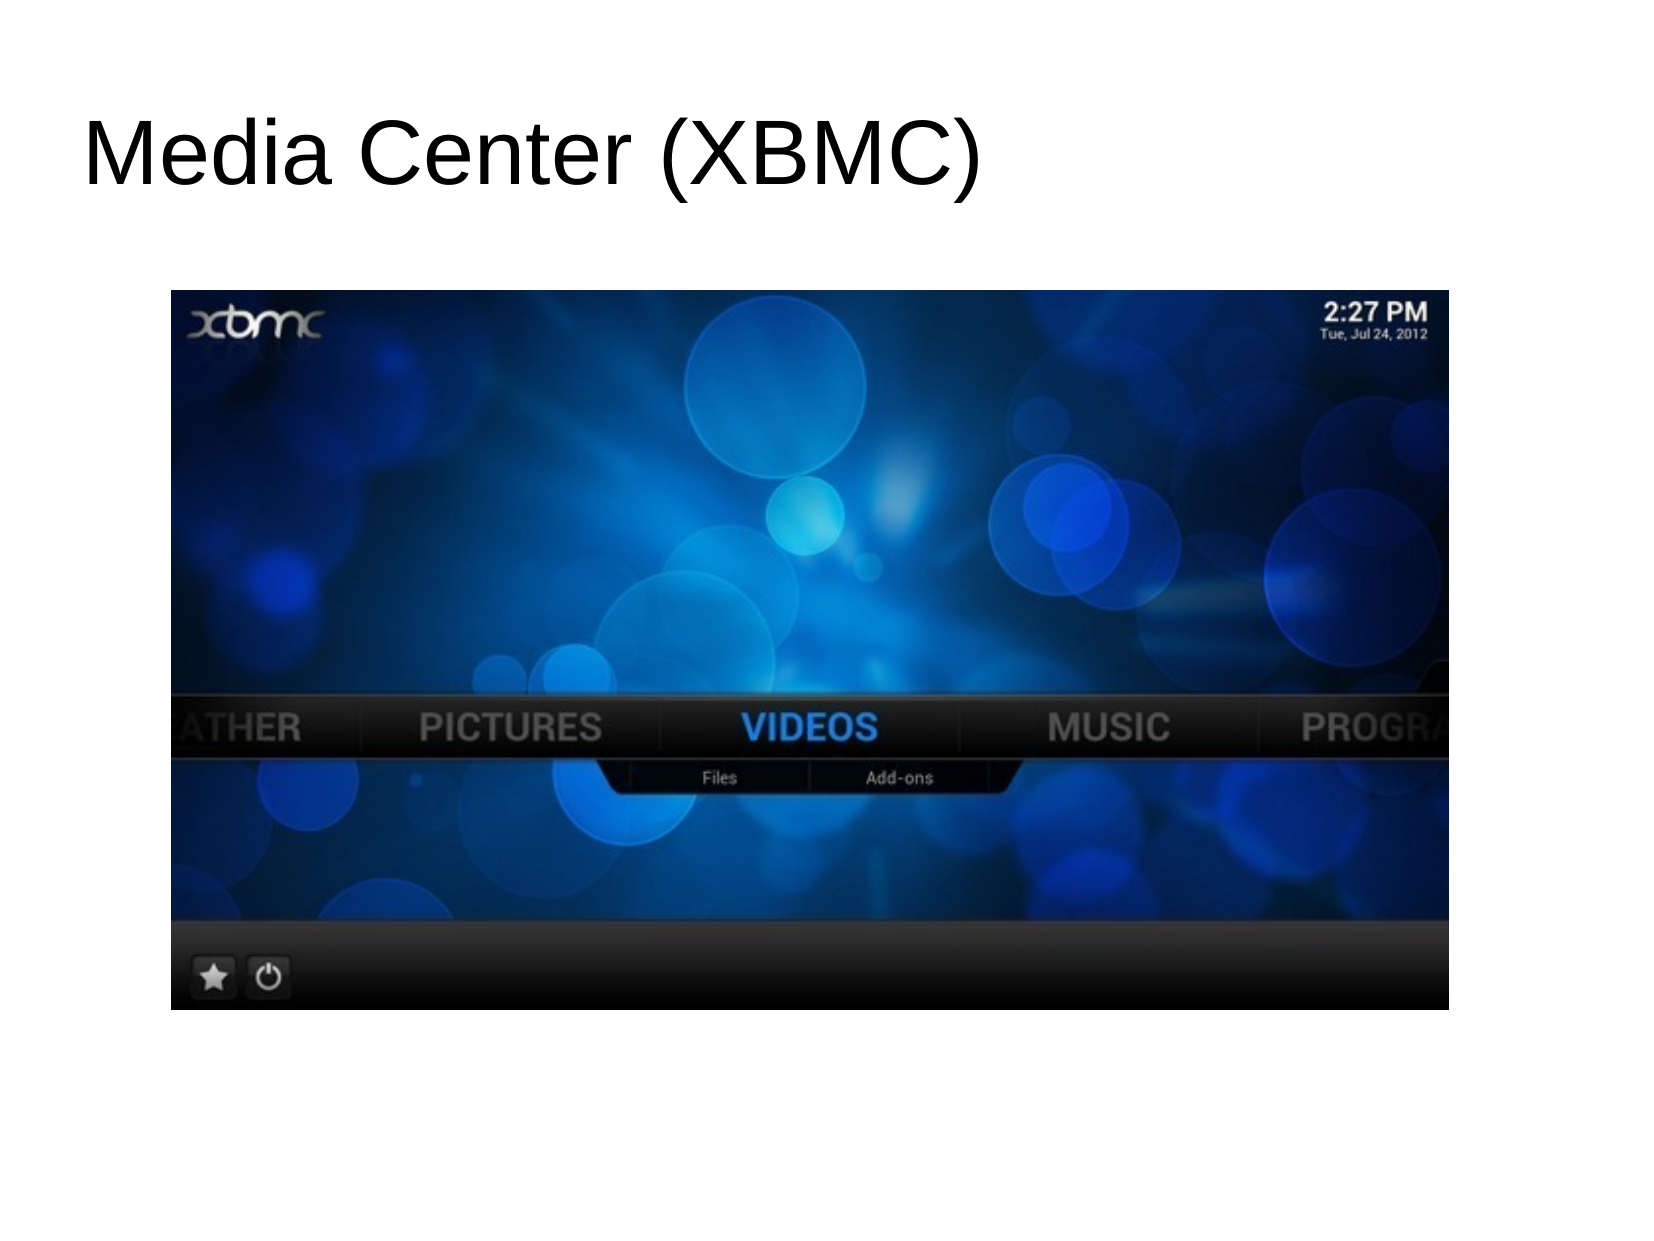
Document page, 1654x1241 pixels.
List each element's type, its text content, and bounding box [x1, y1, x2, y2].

picture [171, 290, 1449, 1010]
title Media Center (XBMC) [82, 49, 1571, 257]
